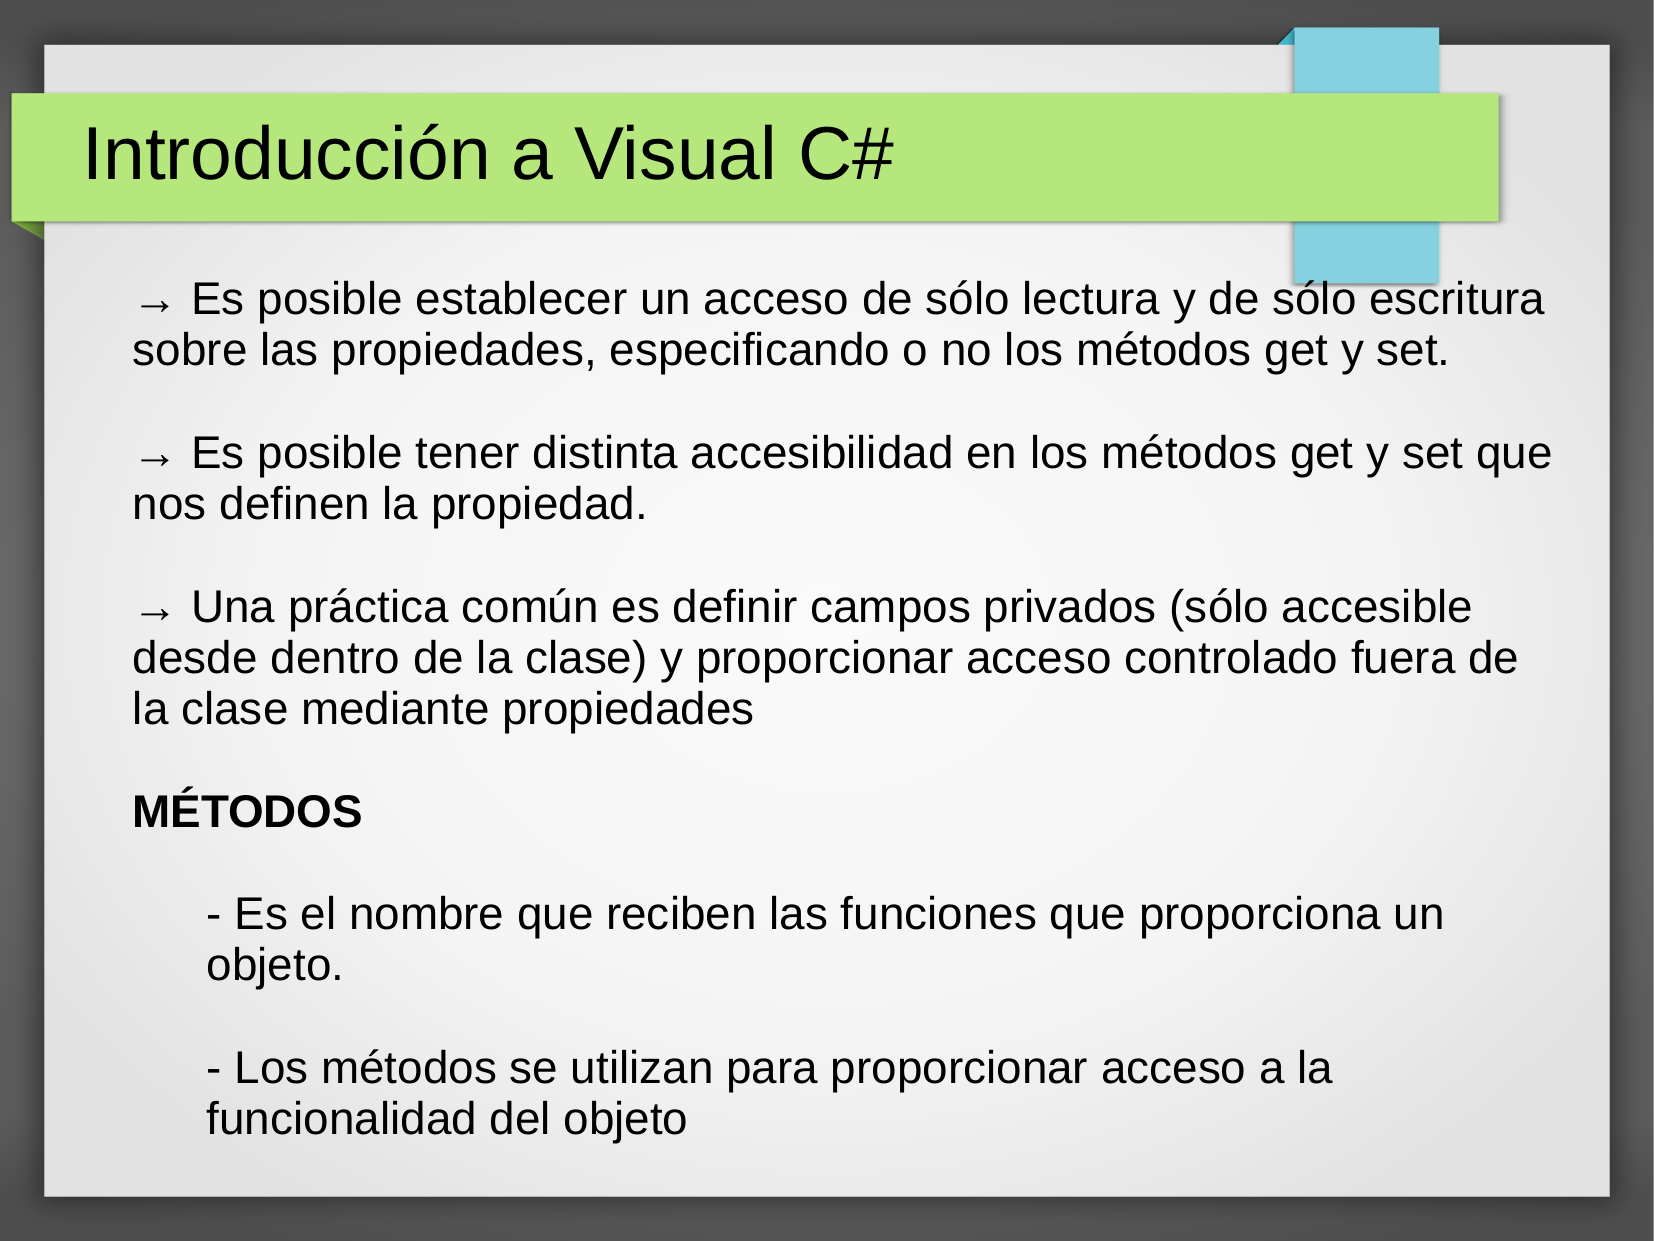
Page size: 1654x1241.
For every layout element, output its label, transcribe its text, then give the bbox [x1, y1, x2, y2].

picture [0, 0, 1654, 1241]
title Introducción a Visual C# [82, 94, 1264, 213]
text_box → Es posible establecer un acceso de sólo lectura y de sólo escritura sobre las propiedades, especificando o no los métodos get y set. → Es posible tener distinta accesibilidad en los métodos get y set que nos definen la propiedad. → Una práctica común es definir campos privados (sólo accesible desde dentro de la clase) y proporcionar acceso controlado fuera de la clase mediante propiedades MÉTODOS - Es el nombre que reciben las funciones que proporciona un objeto. - Los métodos se utilizan para proporcionar acceso a la funcionalidad del objeto [59, 236, 1595, 1182]
